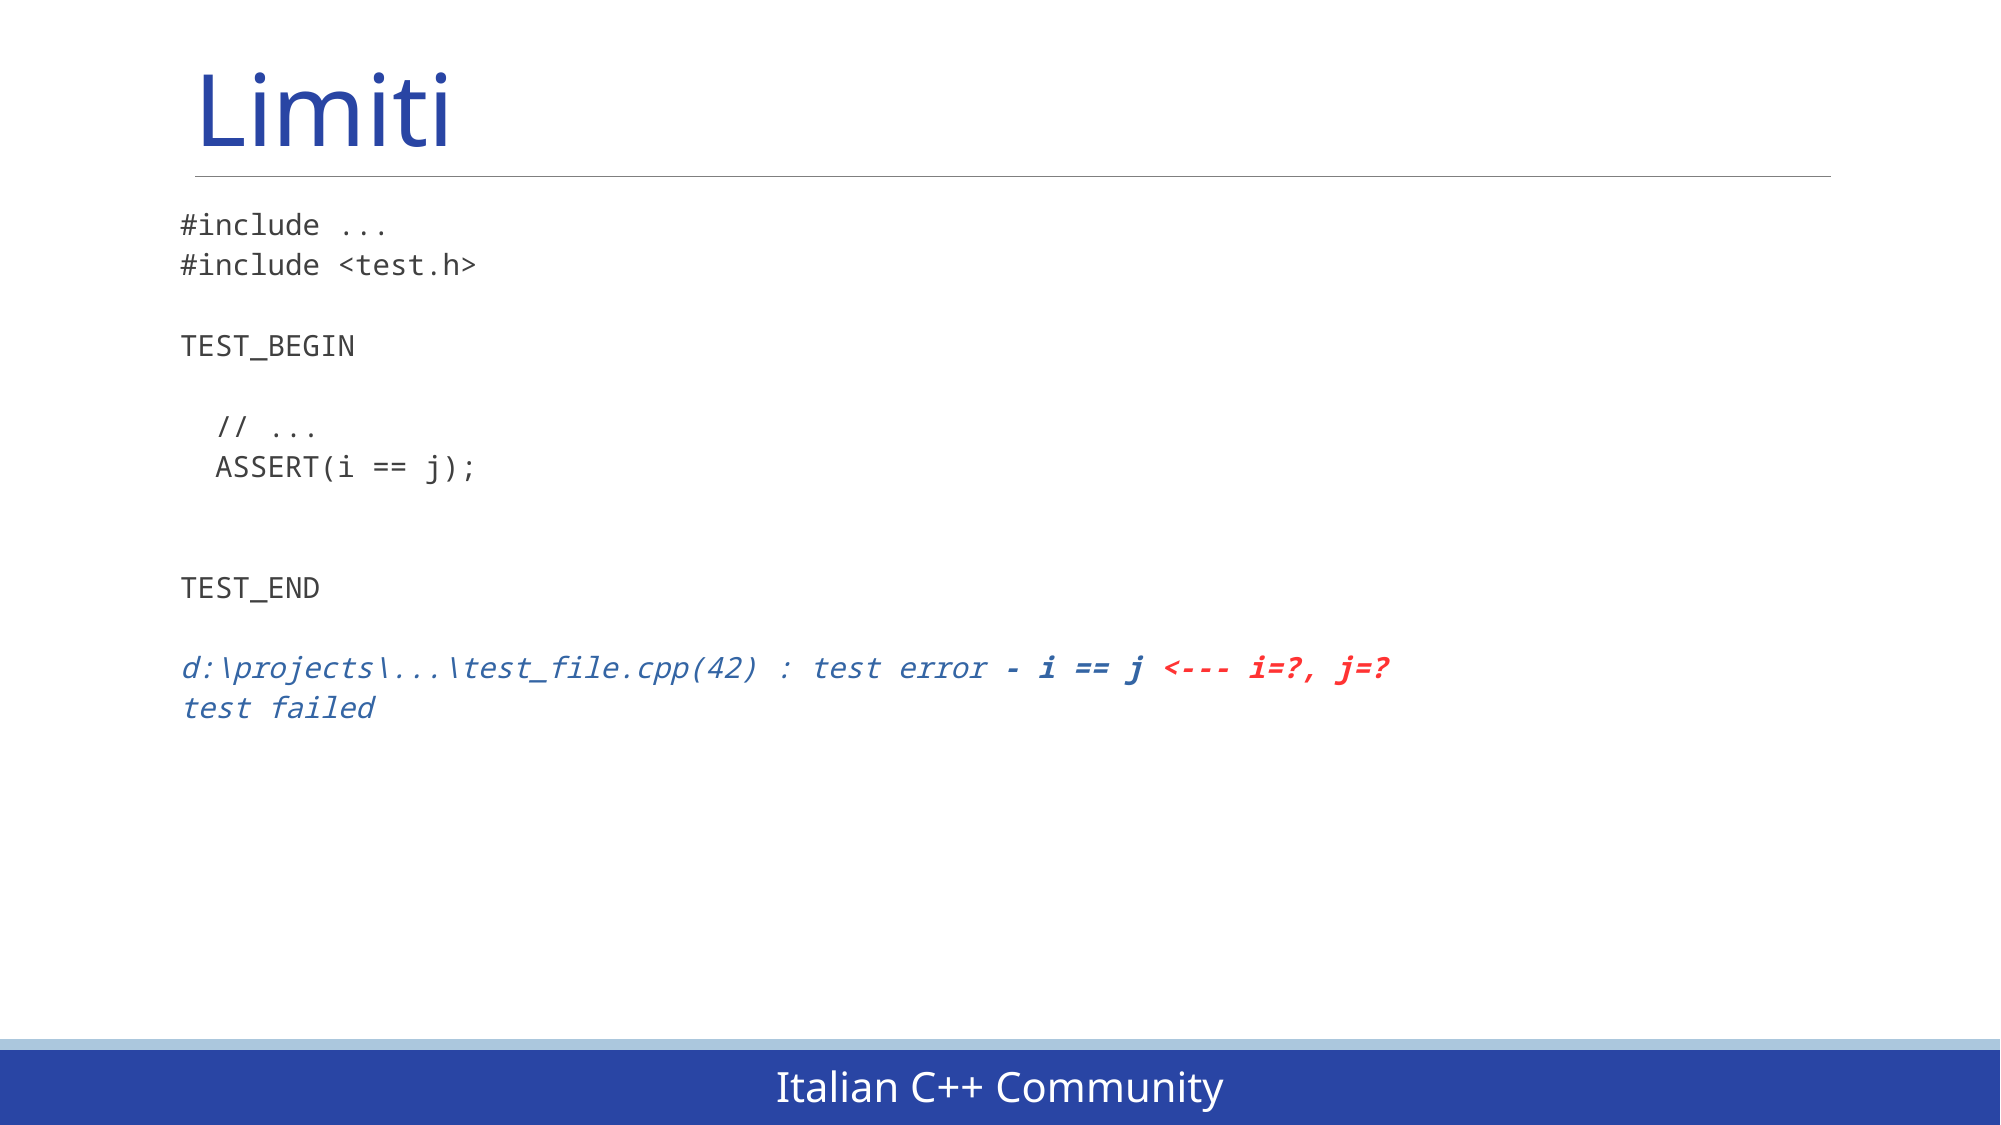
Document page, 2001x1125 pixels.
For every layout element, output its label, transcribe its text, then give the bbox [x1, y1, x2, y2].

title Limiti [179, 2, 1830, 175]
list #include ... #include <test.h> TEST_BEGIN // ... ASSERT(i == j); TEST_END d:\projects\...\test_file.cpp(42) : test error - i == j <--- i=?, j=? test failed [179, 202, 1830, 1011]
